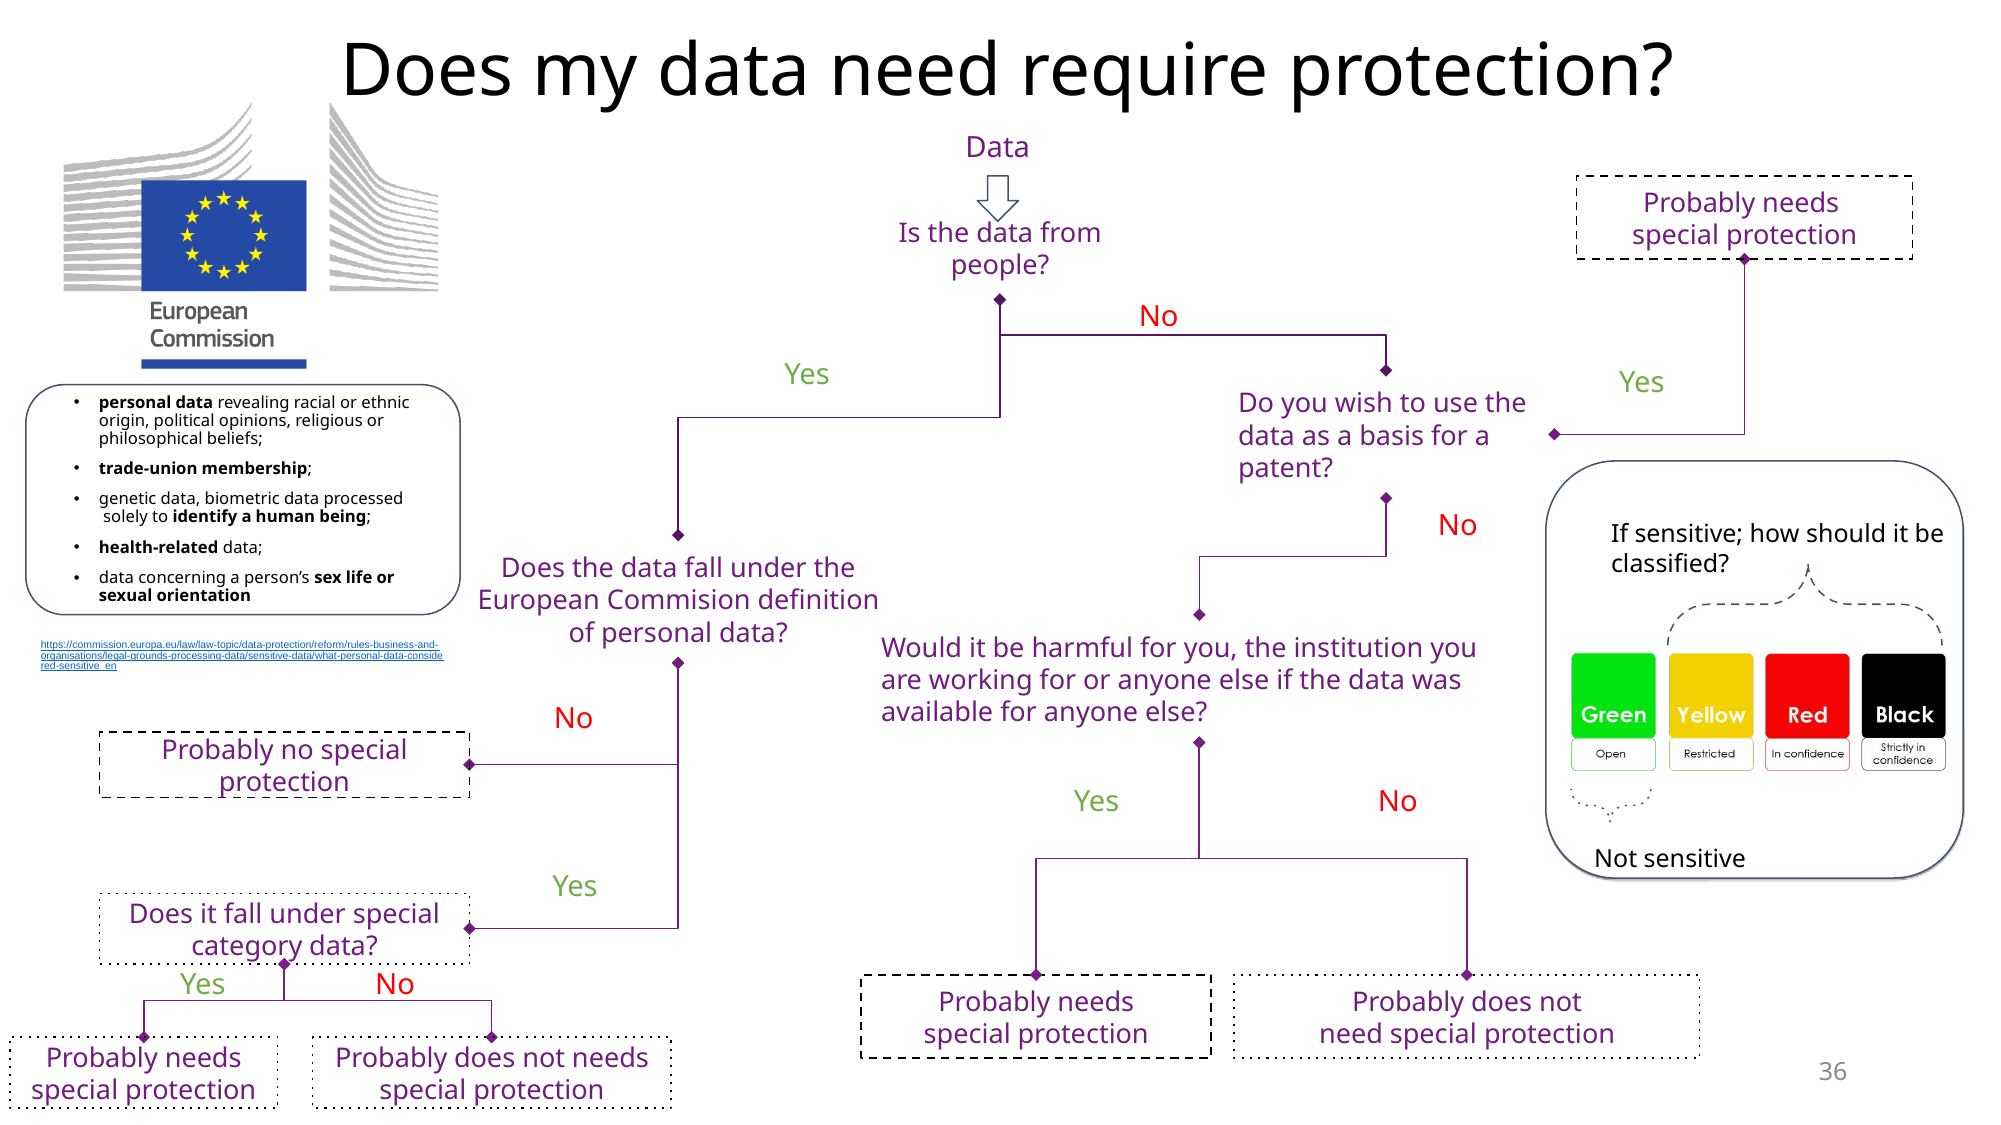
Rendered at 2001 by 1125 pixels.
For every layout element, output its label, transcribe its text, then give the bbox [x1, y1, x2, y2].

picture [63, 103, 439, 369]
text_box Is the data from people? [982, 203, 1013, 219]
text_box Probably does not need special protection [1234, 974, 1700, 1058]
text_box Do you wish to use the data as a basis for a patent? [1218, 370, 1555, 499]
text_box No [1113, 282, 1205, 348]
picture [1571, 653, 1946, 771]
text_box Yes [1575, 347, 1724, 414]
text_box Probably needs special protection [861, 974, 1212, 1058]
text_box Does my data need require protection? [305, 7, 1710, 126]
text_box Probably needs special protection [1576, 176, 1913, 260]
text_box Probably no special protection [99, 731, 470, 798]
text_box Data [836, 126, 1160, 203]
text_box Is the data from people? [831, 195, 1169, 300]
text_box personal data revealing racial or ethnic origin, political opinions, religious or philosophical beliefs; trade-union membership; genetic data, biometric data processed solely to identify a human being; health-related data; data concerning a person’s sex life or sexual orientation [25, 384, 461, 615]
text_box [1545, 460, 1964, 878]
text_box Yes [508, 852, 657, 918]
text_box Does the data fall under the European Commision definition of personal data? [443, 535, 913, 663]
text_box Yes [1030, 766, 1179, 833]
text_box If sensitive; how should it be classified? [1596, 502, 2000, 593]
text_box Probably needs special protection [9, 1037, 278, 1108]
text_box Data [981, 177, 1014, 203]
text_box No [528, 683, 620, 750]
text_box No [1352, 766, 1444, 833]
text_box https://commission.europa.eu/law/law-topic/data-protection/reform/rules-business-and-organisations/legal-grounds-processing-data/sensitive-data/what-personal-data-considered-sensitive_en [25, 623, 461, 679]
text_box Yes [136, 949, 285, 1016]
slide_number 1 [1412, 1042, 1863, 1103]
text_box Would it be harmful for you, the institution you are working for or anyone else if the data was available for anyone else? [861, 614, 1538, 743]
text_box No [1412, 490, 1504, 557]
text_box Does it fall under special category data? [99, 893, 470, 964]
text_box Yes [740, 339, 889, 406]
text_box Probably does not needs special protection [312, 1037, 672, 1108]
text_box Not sensitive [1579, 827, 1905, 888]
text_box No [349, 949, 441, 1016]
